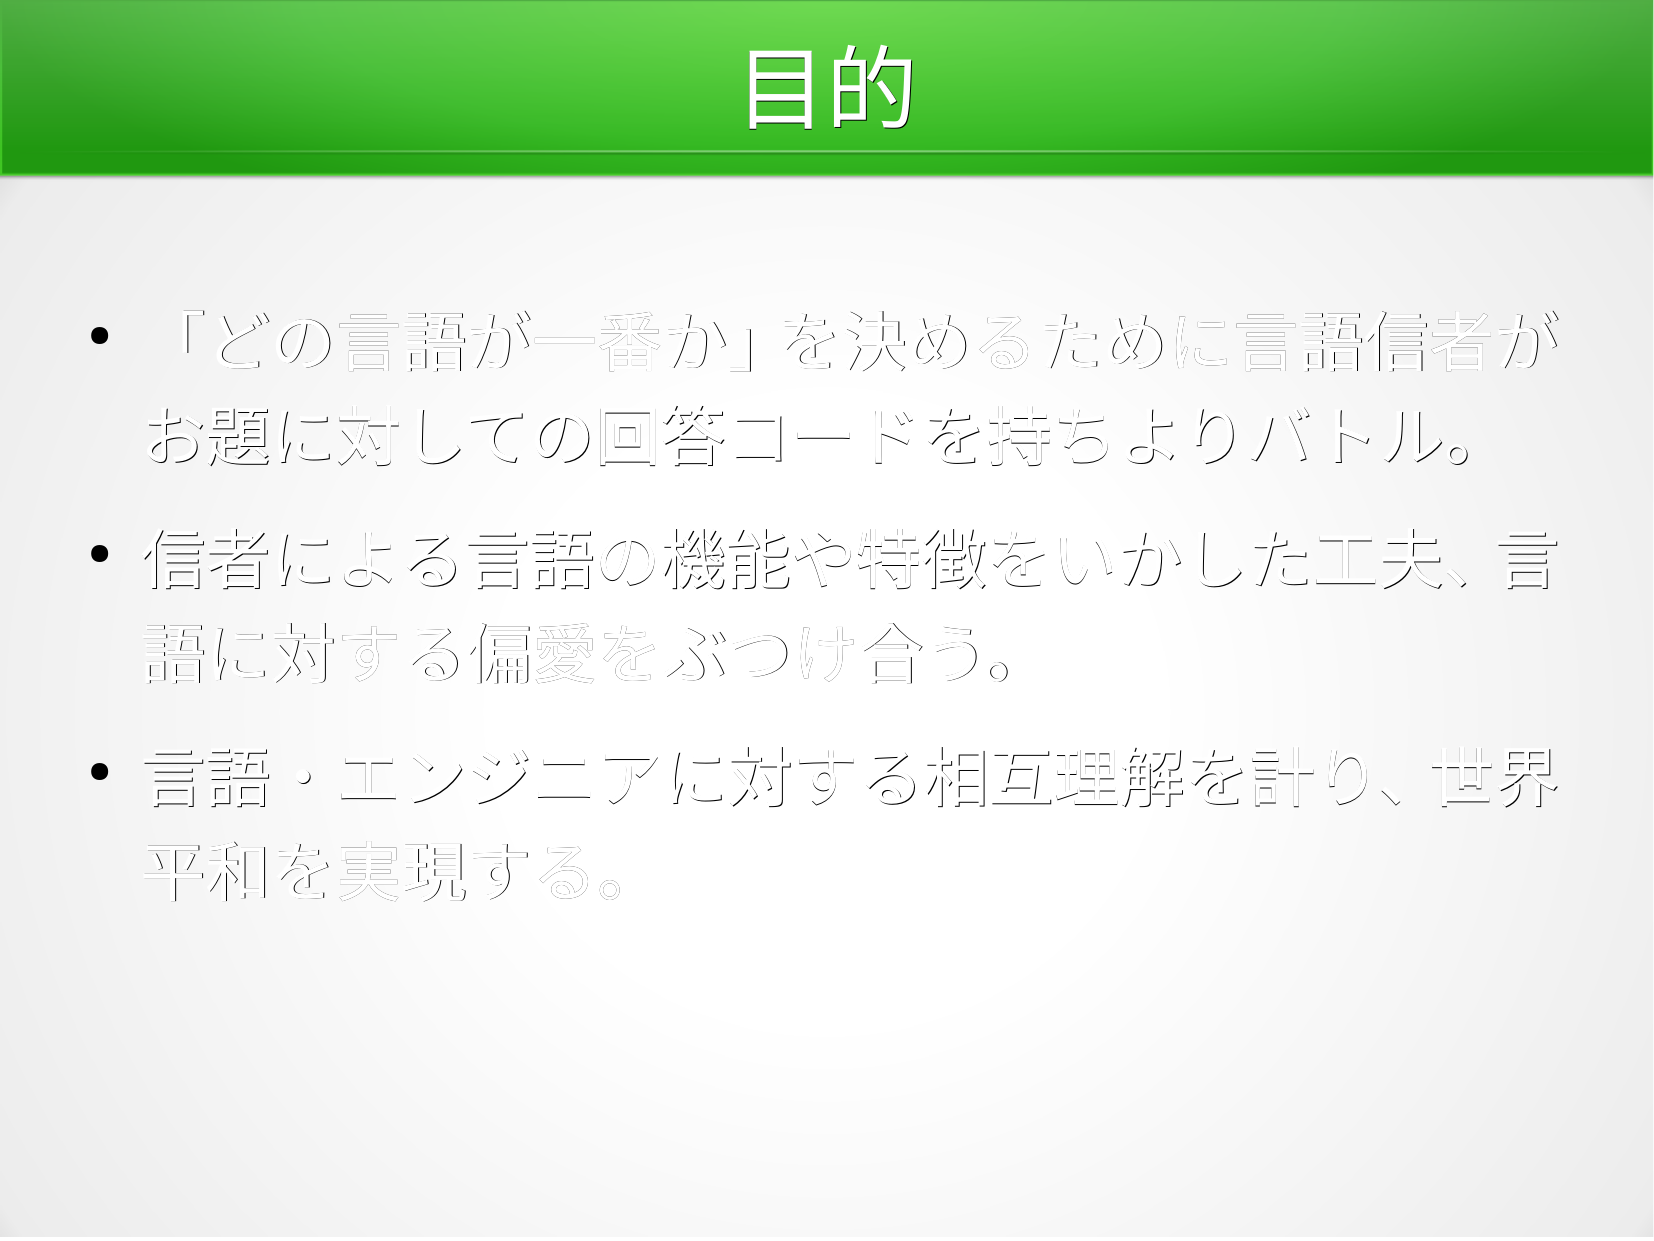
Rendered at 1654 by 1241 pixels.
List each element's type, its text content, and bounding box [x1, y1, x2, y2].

title 目的 [82, 11, 1571, 154]
picture [0, 0, 1654, 1237]
list 「どの言語が一番か」を決めるために言語信者がお題に対しての回答コードを持ちよりバトル。 信者による言語の機能や特徴をいかした工夫、言語に対する偏愛をぶつけ合う。 言語・エンジニアに対する相互理解を計り、世界平和を実現する。 [70, 290, 1559, 1010]
